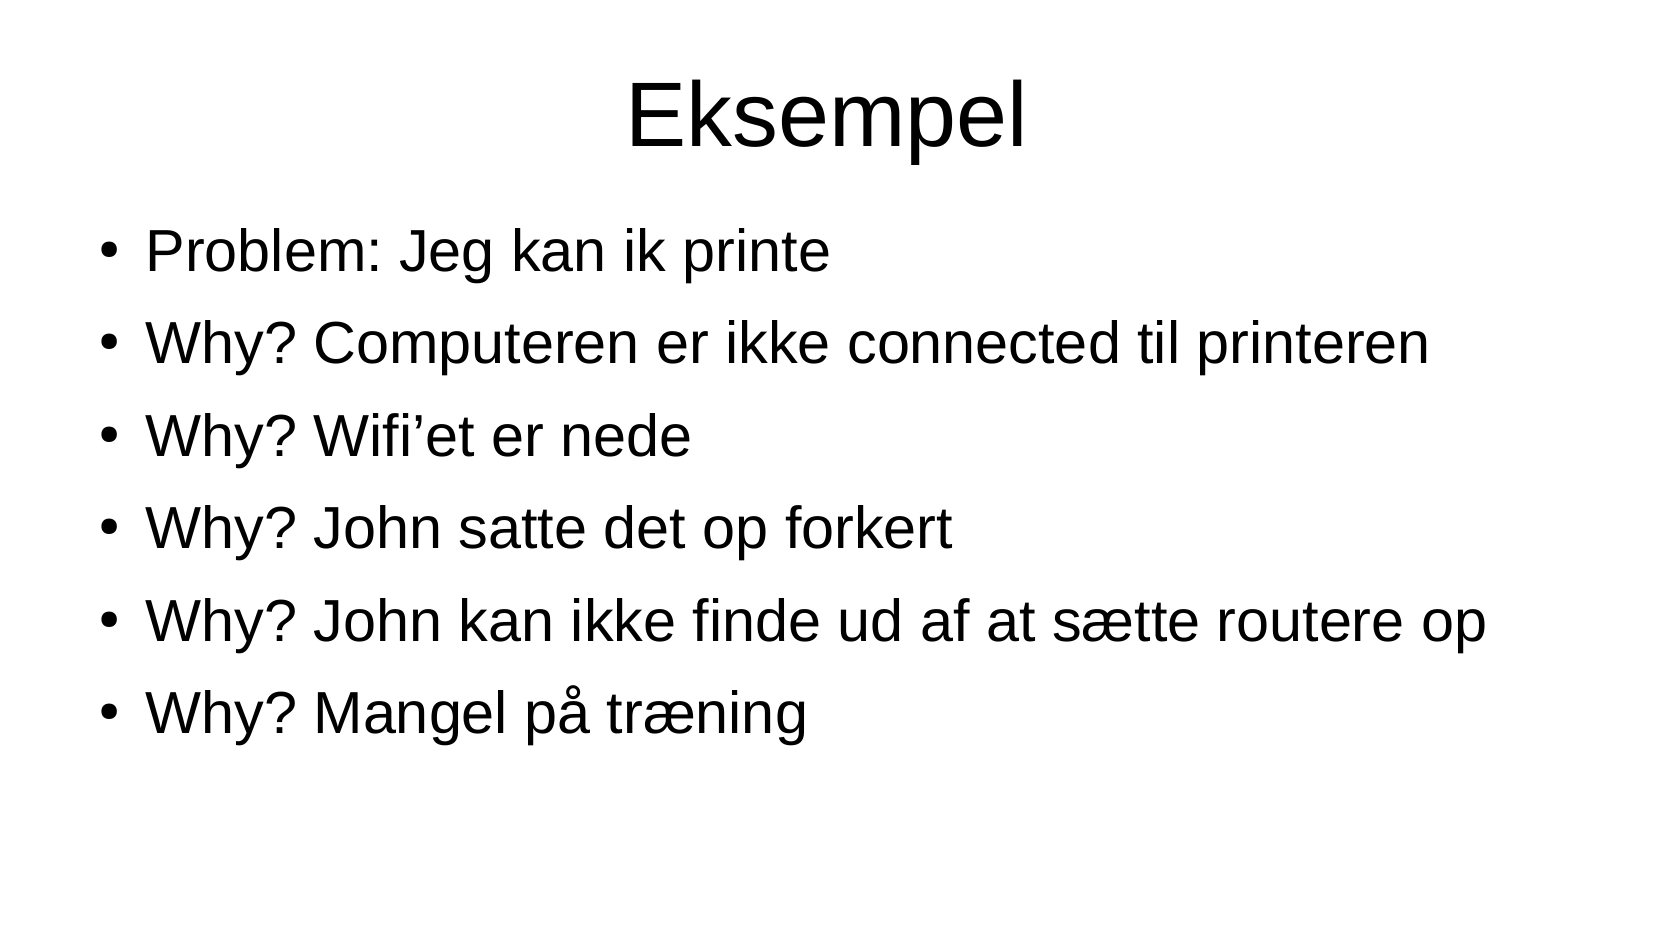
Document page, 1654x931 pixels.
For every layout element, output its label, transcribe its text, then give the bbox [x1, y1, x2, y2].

list Problem: Jeg kan ik printe Why? Computeren er ikke connected til printeren Why? Wifi’et er nede Why? John satte det op forkert Why? John kan ikke finde ud af at sætte routere op Why? Mangel på træning [82, 217, 1571, 758]
title Eksempel [82, 37, 1571, 193]
